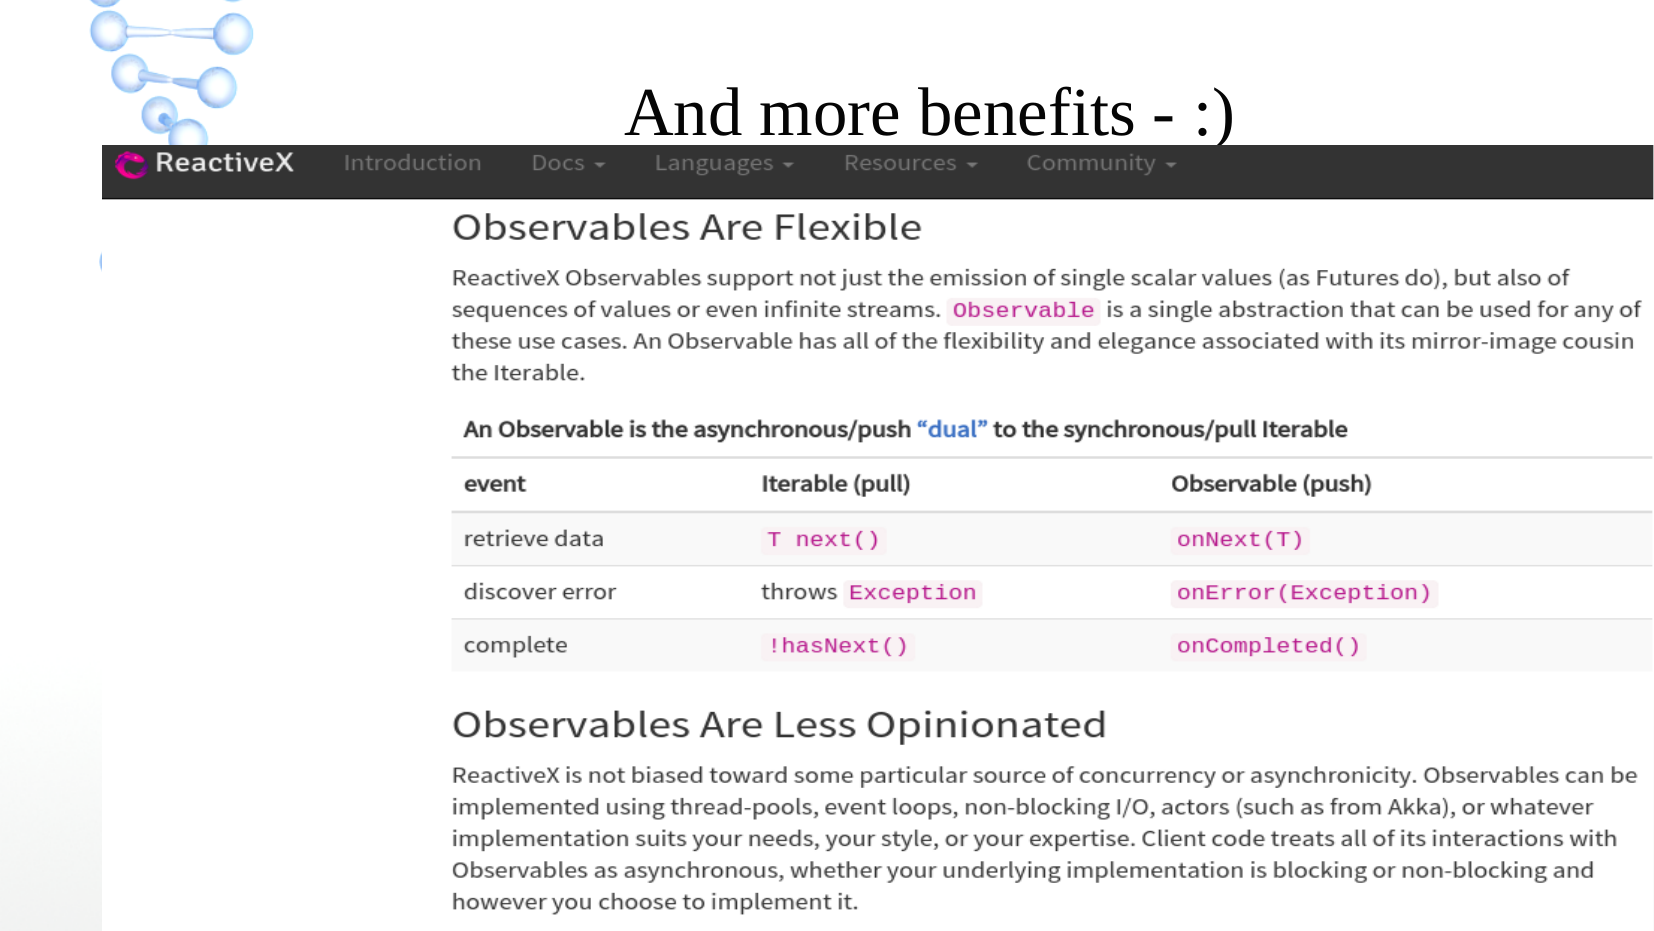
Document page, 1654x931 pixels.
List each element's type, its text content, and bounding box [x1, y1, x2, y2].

picture [0, 0, 1654, 931]
title And more benefits - :) [265, 35, 1595, 145]
